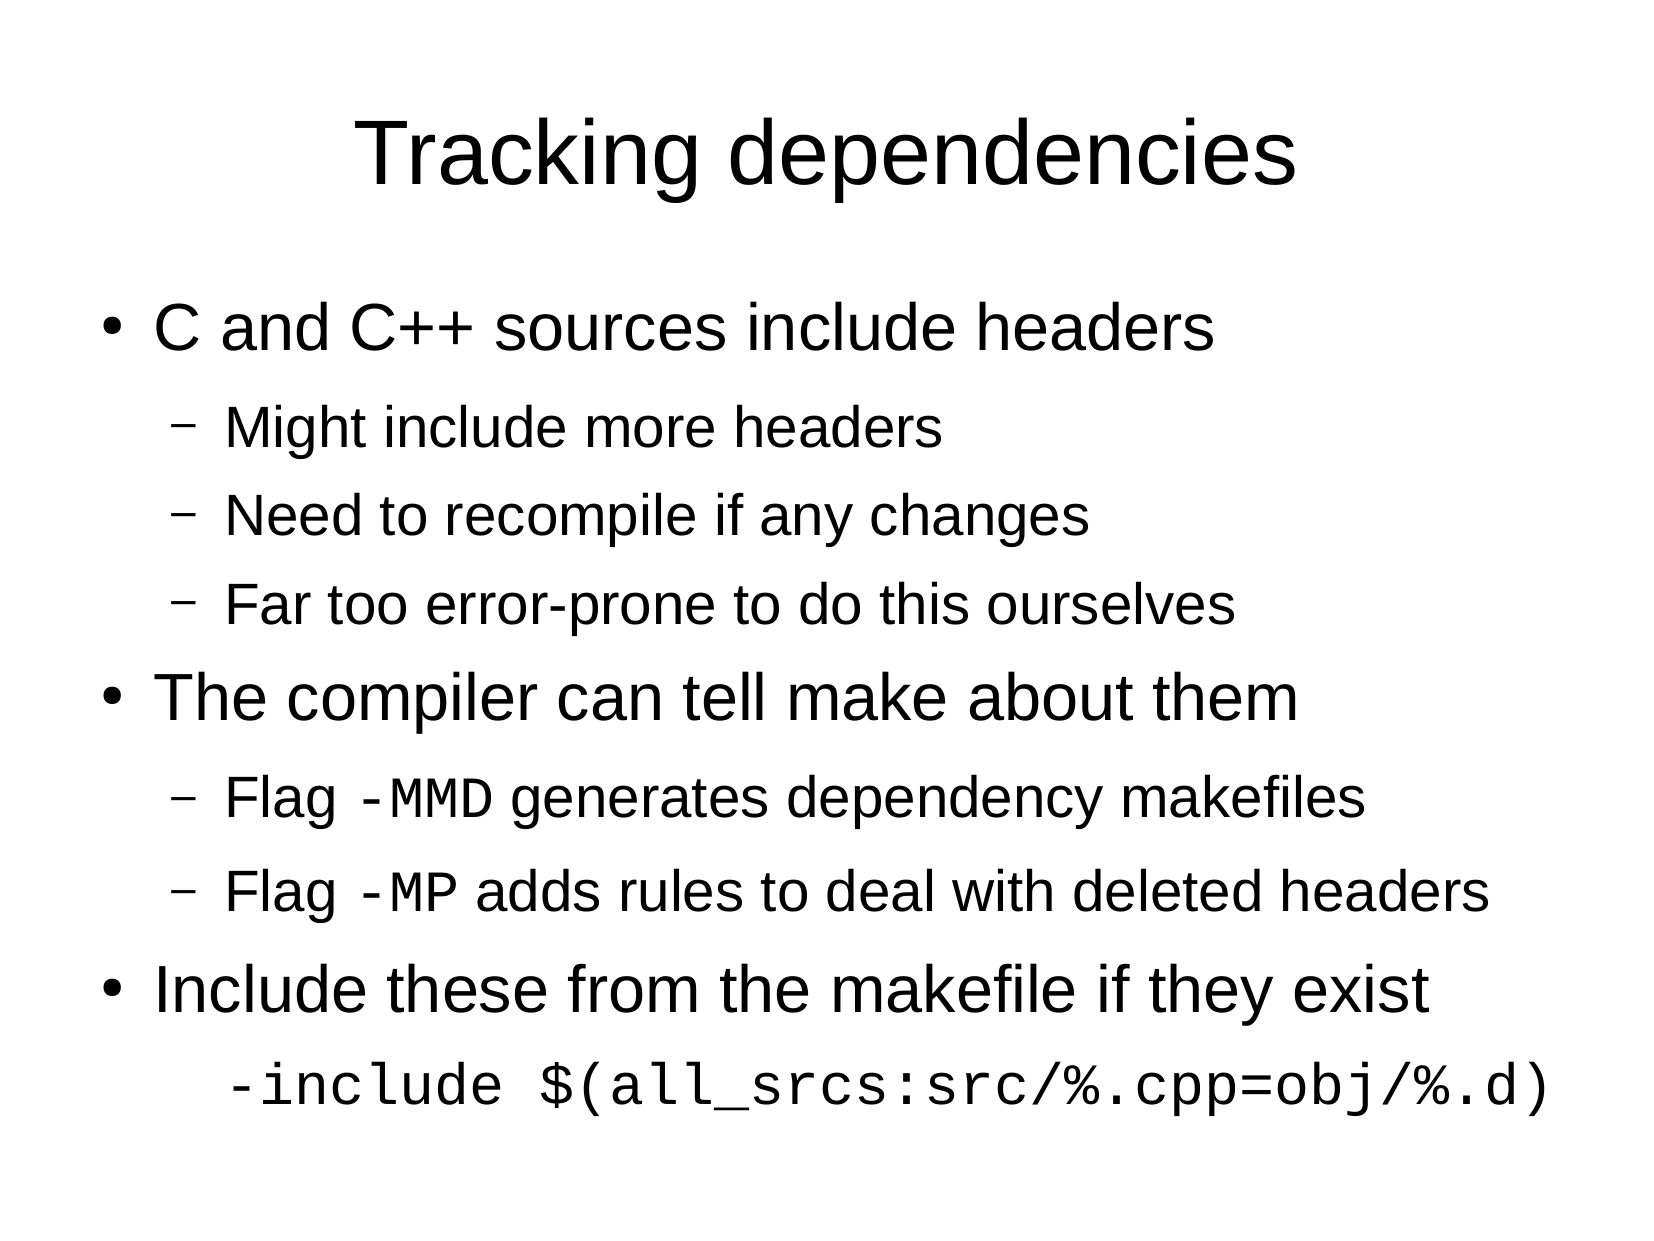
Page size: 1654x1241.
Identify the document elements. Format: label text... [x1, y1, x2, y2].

title Tracking dependencies [82, 49, 1571, 257]
list C and C++ sources include headers Might include more headers Need to recompile if any changes Far too error-prone to do this ourselves The compiler can tell make about them Flag -MMD generates dependency makefiles Flag -MP adds rules to deal with deleted headers Include these from the makefile if they exist -include $(all_srcs:src/%.cpp=obj/%.d) [82, 290, 1571, 1114]
